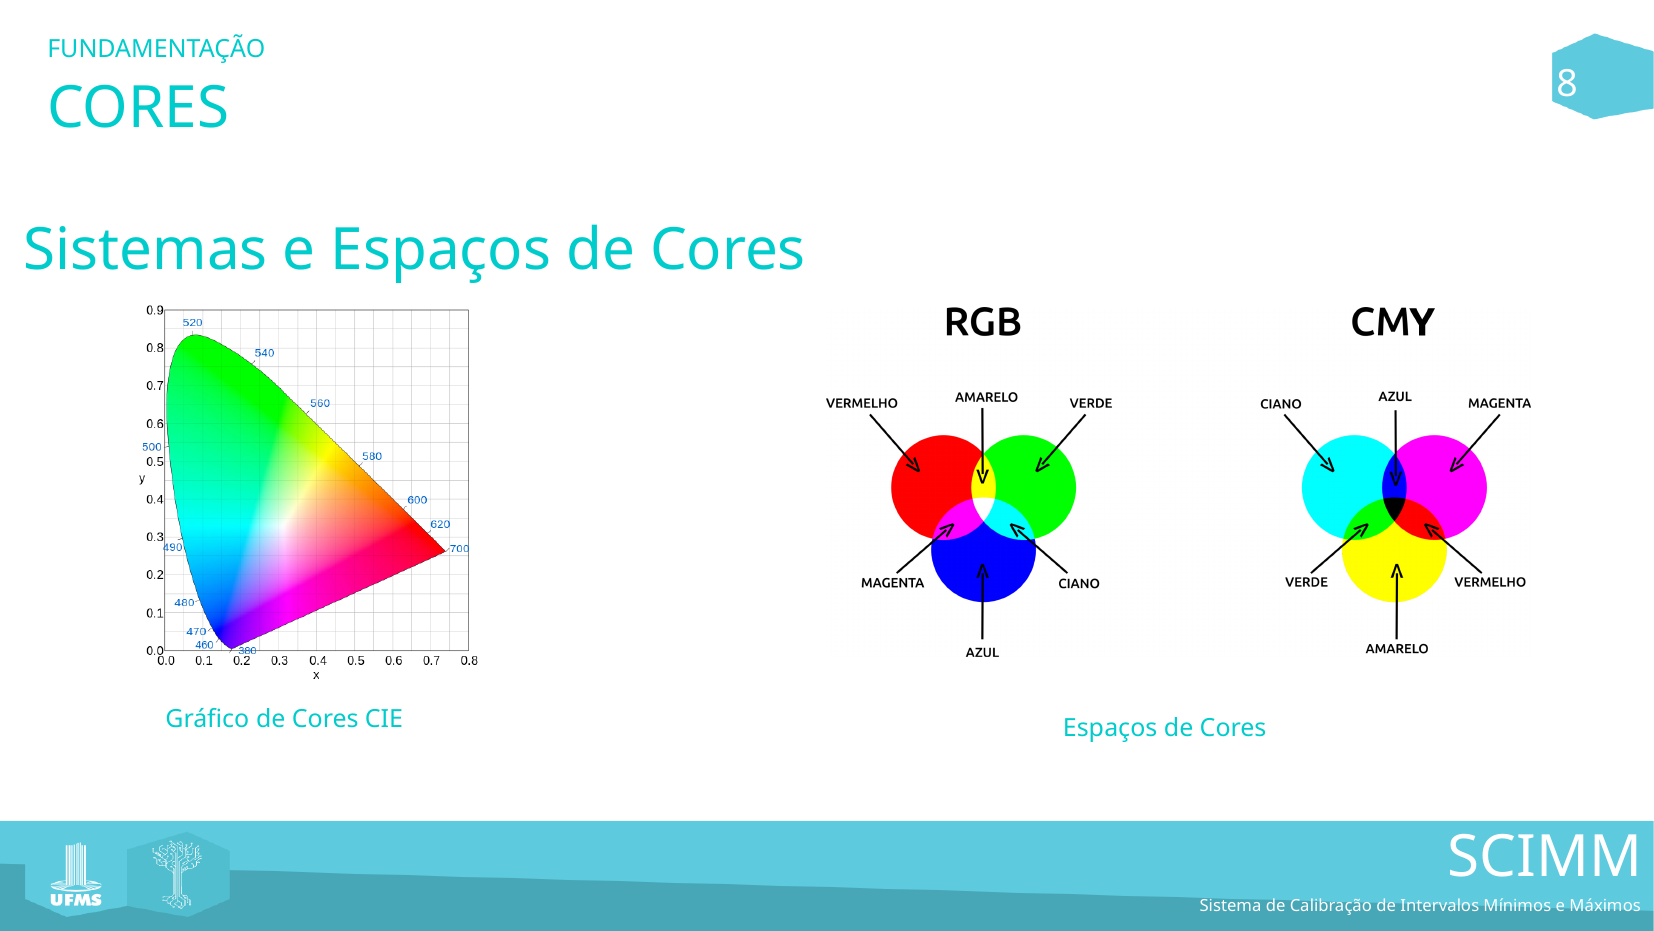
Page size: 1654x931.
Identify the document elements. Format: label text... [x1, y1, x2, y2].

text_box Gráfico de Cores CIE [129, 617, 461, 802]
picture [0, 0, 1654, 931]
text_box <number> [1559, 49, 1654, 120]
text_box Sistemas e Espaços de Cores [0, 134, 1477, 319]
title SCIMM Sistema de Calibração de Intervalos Mínimos e Máximos [153, 801, 1642, 931]
title FUNDAMENTAÇÃO CORES [11, 10, 1501, 166]
text_box Espaços de Cores [1027, 625, 1359, 810]
